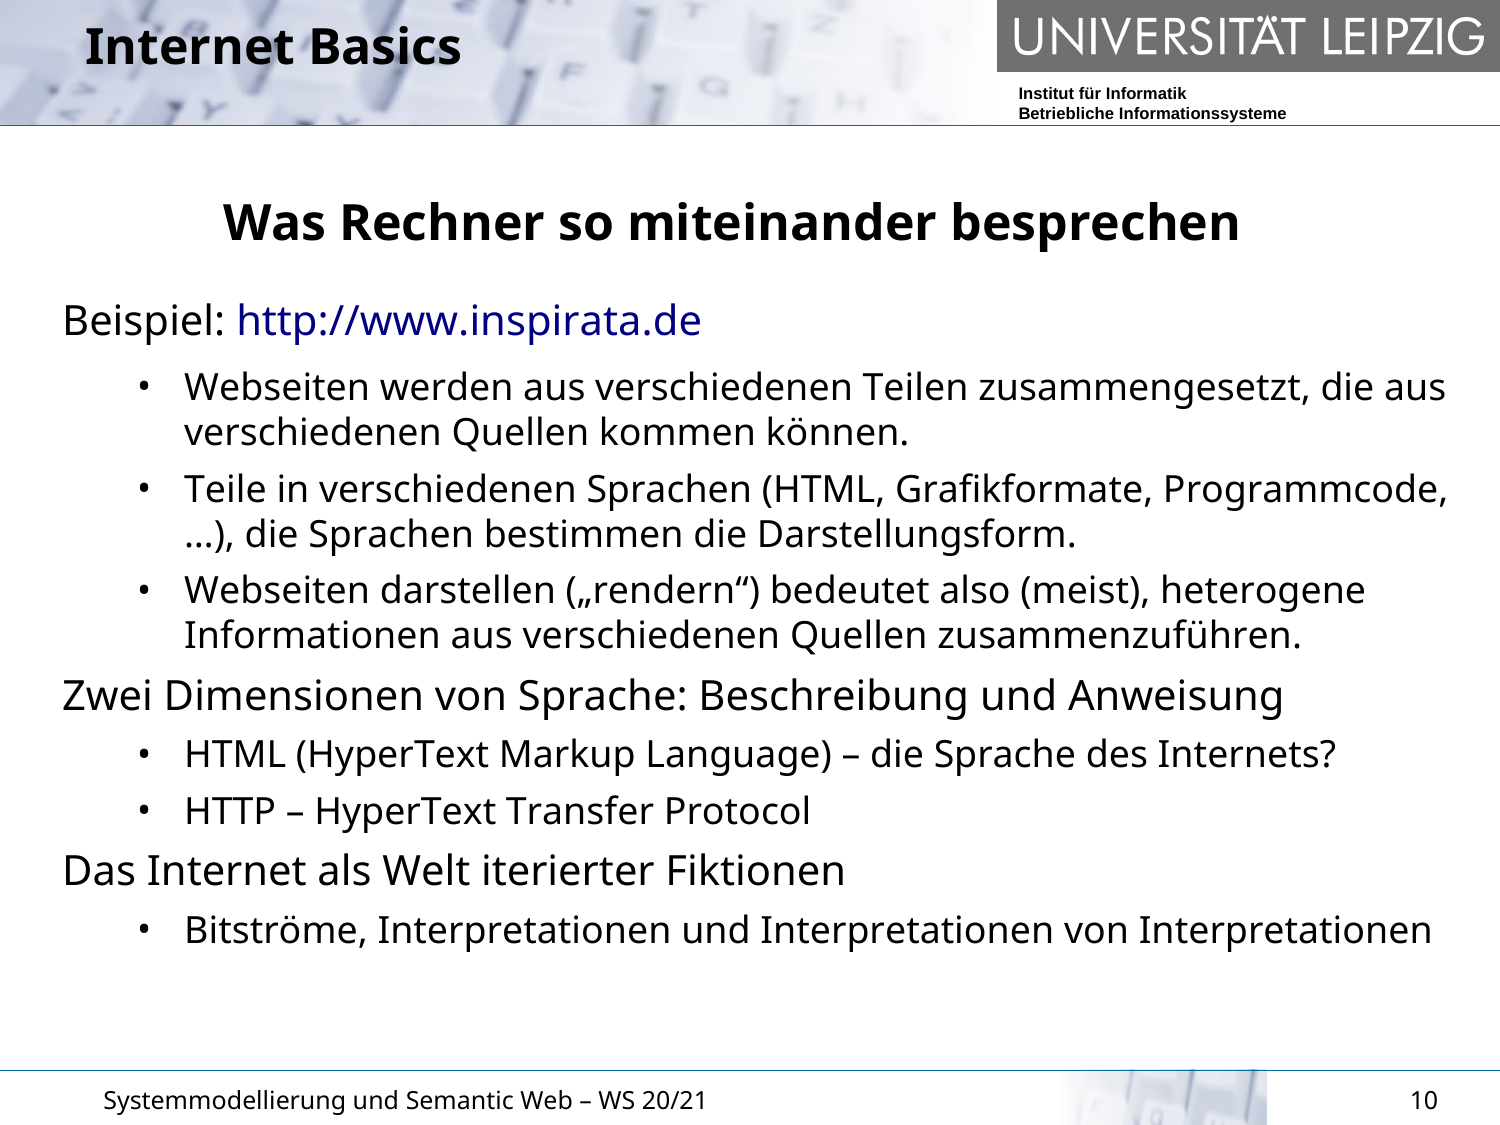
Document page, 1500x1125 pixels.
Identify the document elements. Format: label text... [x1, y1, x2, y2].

picture [1057, 1071, 1267, 1125]
text_box Beispiel: http://www.inspirata.de Webseiten werden aus verschiedenen Teilen zusammengesetzt, die aus verschiedenen Quellen kommen können. Teile in verschiedenen Sprachen (HTML, Grafikformate, Programmcode, …), die Sprachen bestimmen die Darstellungsform. Webseiten darstellen („rendern“) bedeutet also (meist), heterogene Informationen aus verschiedenen Quellen zusammenzuführen. Zwei Dimensionen von Sprache: Beschreibung und Anweisung HTML (HyperText Markup Language) – die Sprache des Internets? HTTP – HyperText Transfer Protocol Das Internet als Welt iterierter Fiktionen Bitströme, Interpretationen und Interpretationen von Interpretationen [47, 286, 1477, 1042]
text_box Internet Basics [70, 6, 478, 82]
text_box Was Rechner so miteinander besprechen [94, 183, 1371, 258]
picture [0, 0, 1500, 125]
